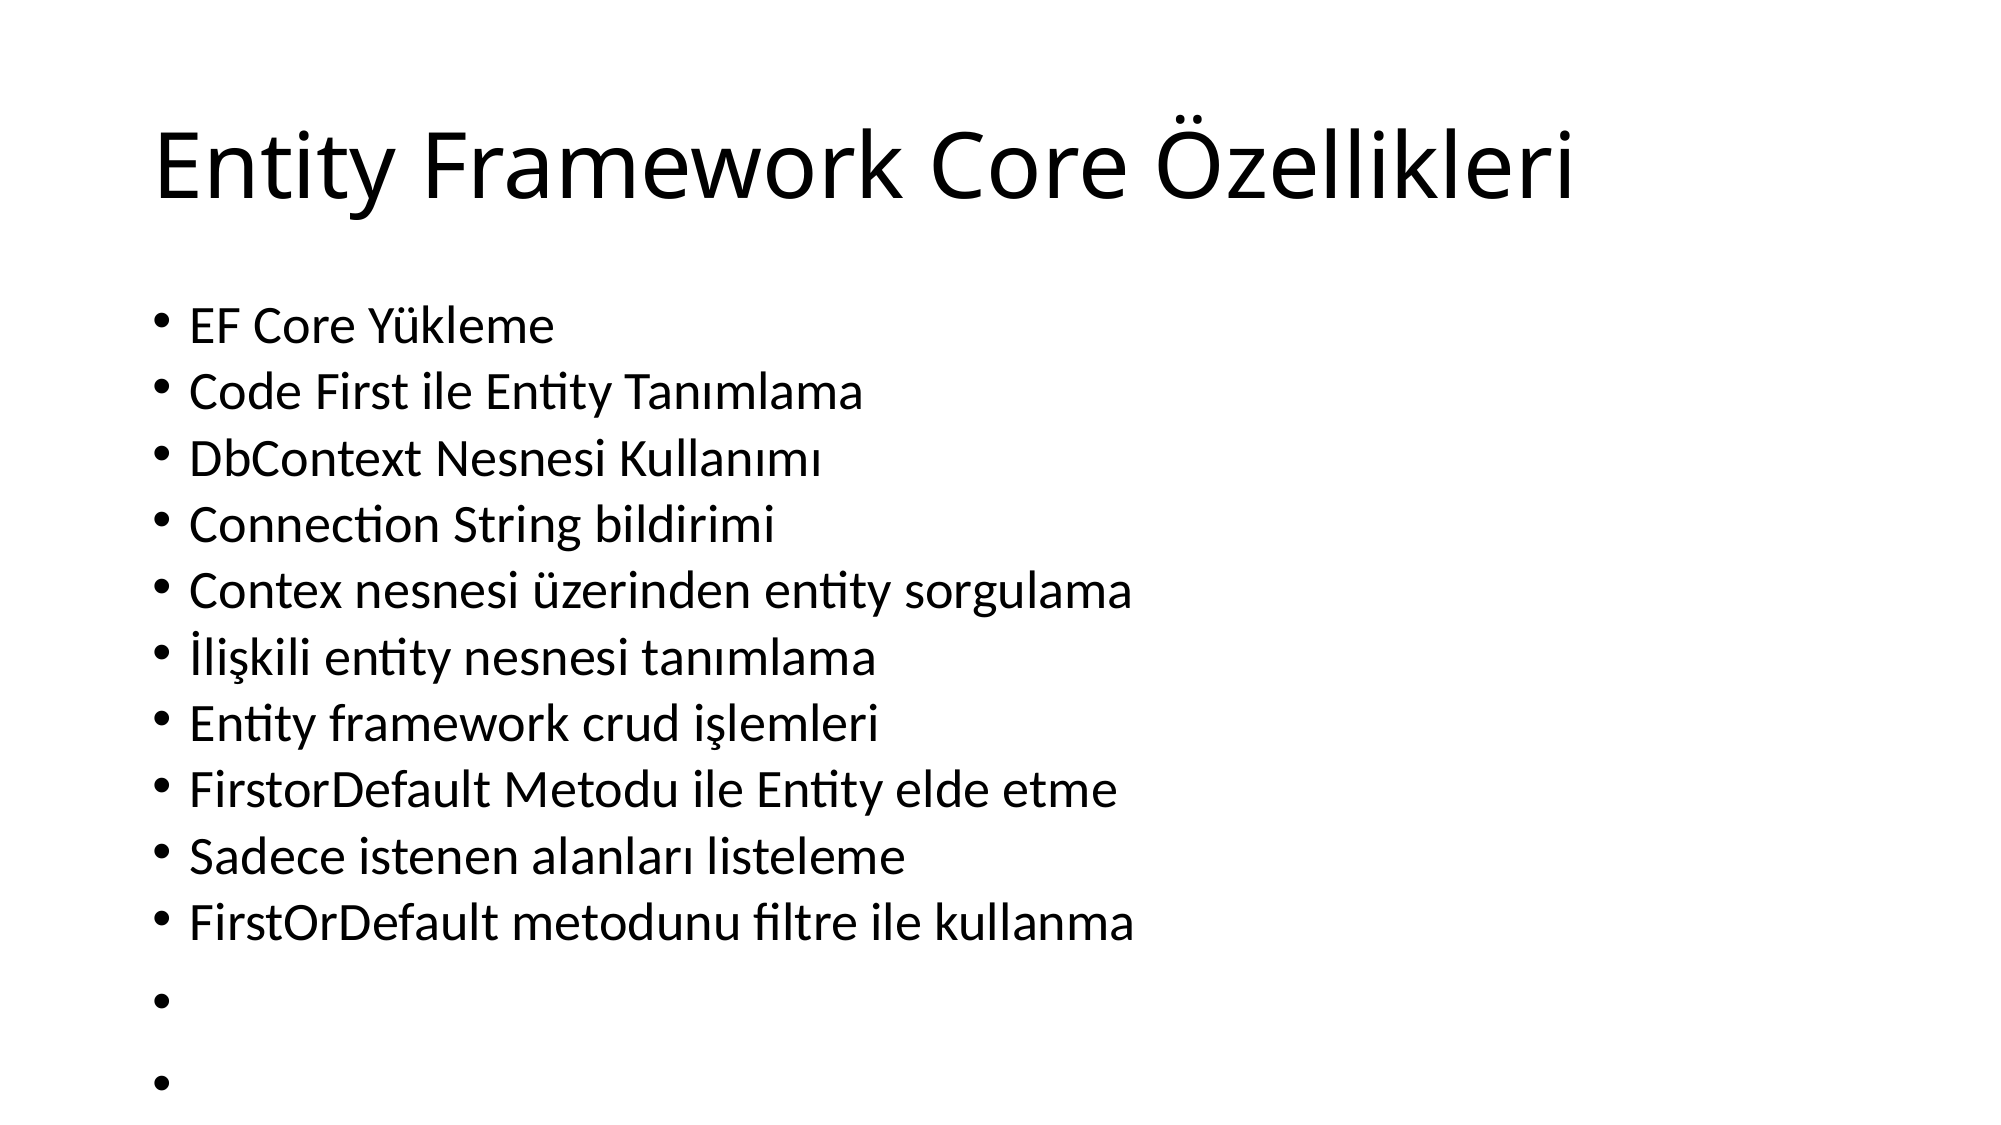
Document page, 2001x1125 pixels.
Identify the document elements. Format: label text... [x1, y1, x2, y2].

list EF Core Yükleme Code First ile Entity Tanımlama DbContext Nesnesi Kullanımı Connection String bildirimi Contex nesnesi üzerinden entity sorgulama İlişkili entity nesnesi tanımlama Entity framework crud işlemleri FirstorDefault Metodu ile Entity elde etme Sadece istenen alanları listeleme FirstOrDefault metodunu filtre ile kullanma [137, 299, 1863, 1014]
title Entity Framework Core Özellikleri [137, 59, 1863, 278]
